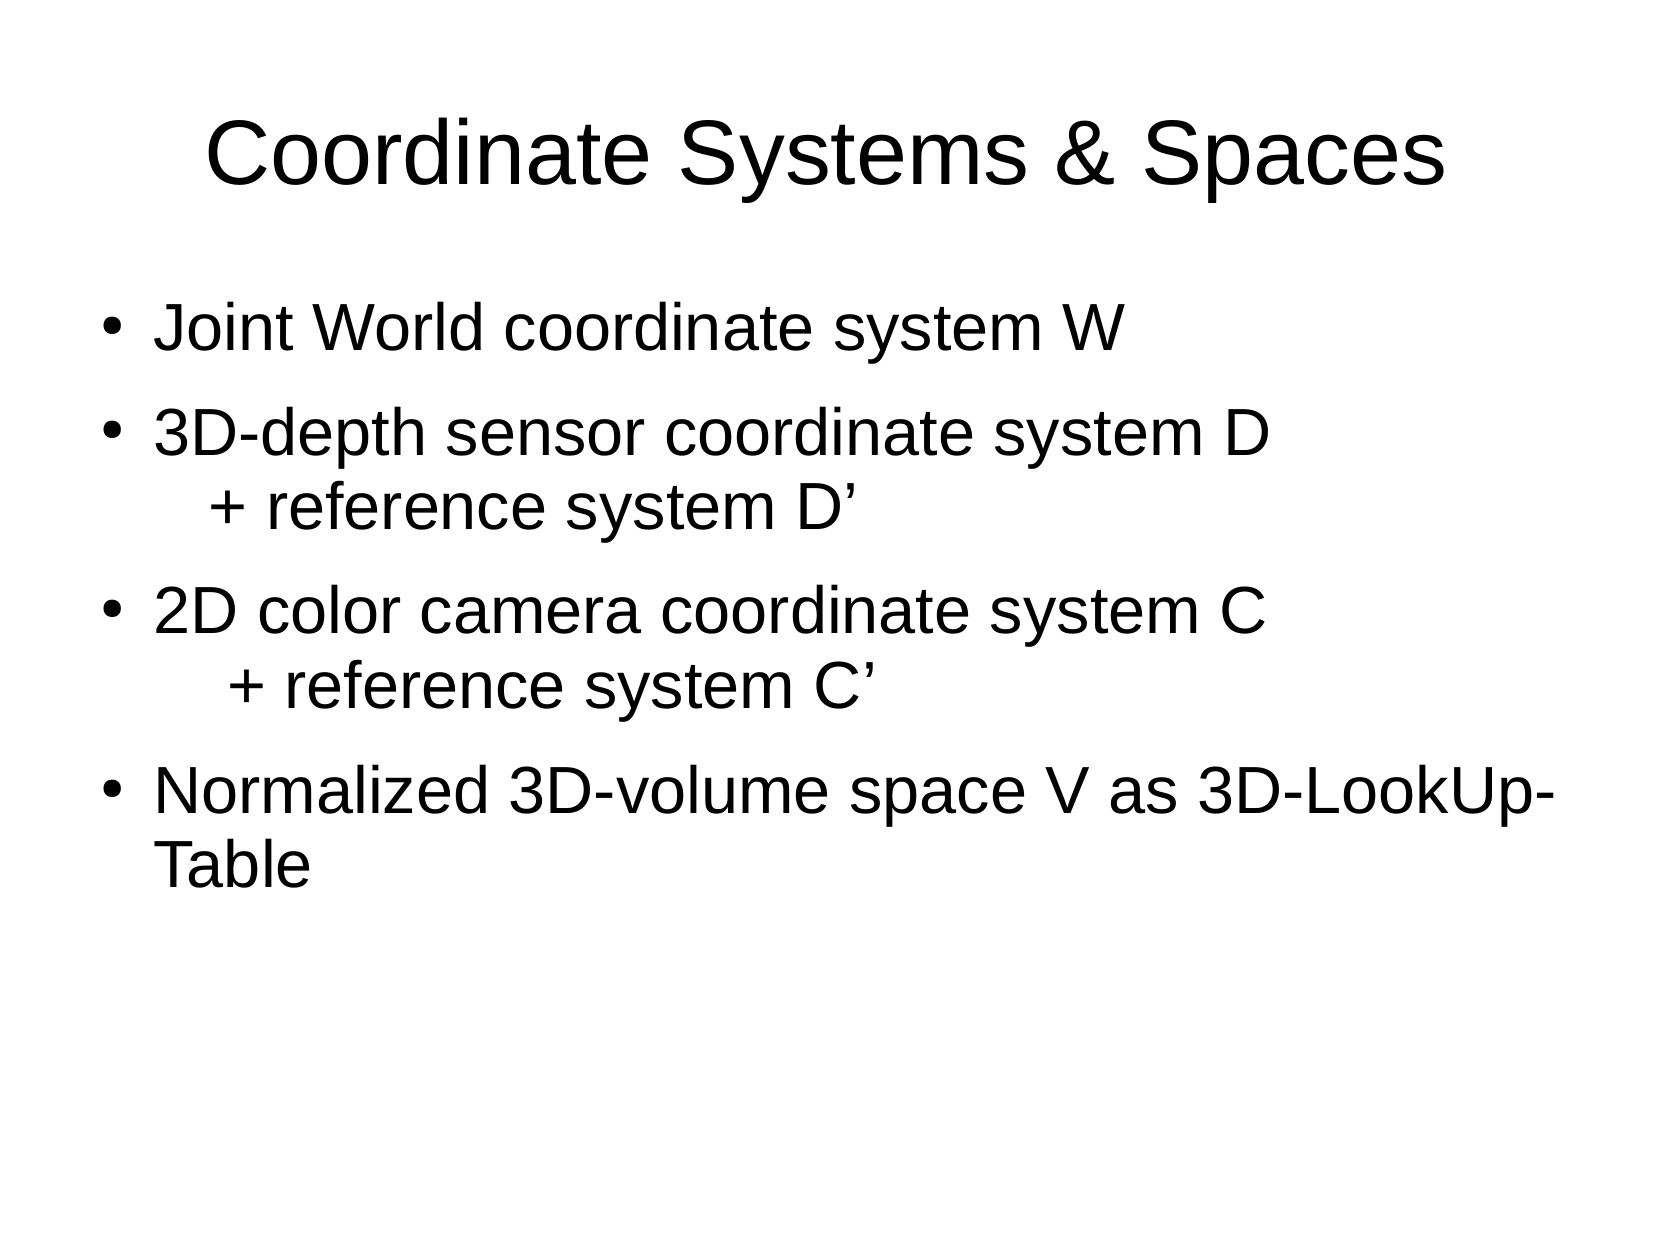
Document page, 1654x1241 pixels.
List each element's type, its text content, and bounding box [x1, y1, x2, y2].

list Joint World coordinate system W 3D-depth sensor coordinate system D + reference system D’ 2D color camera coordinate system C + reference system C’ Normalized 3D-volume space V as 3D-LookUp-Table [82, 290, 1571, 1010]
title Coordinate Systems & Spaces [82, 49, 1571, 257]
